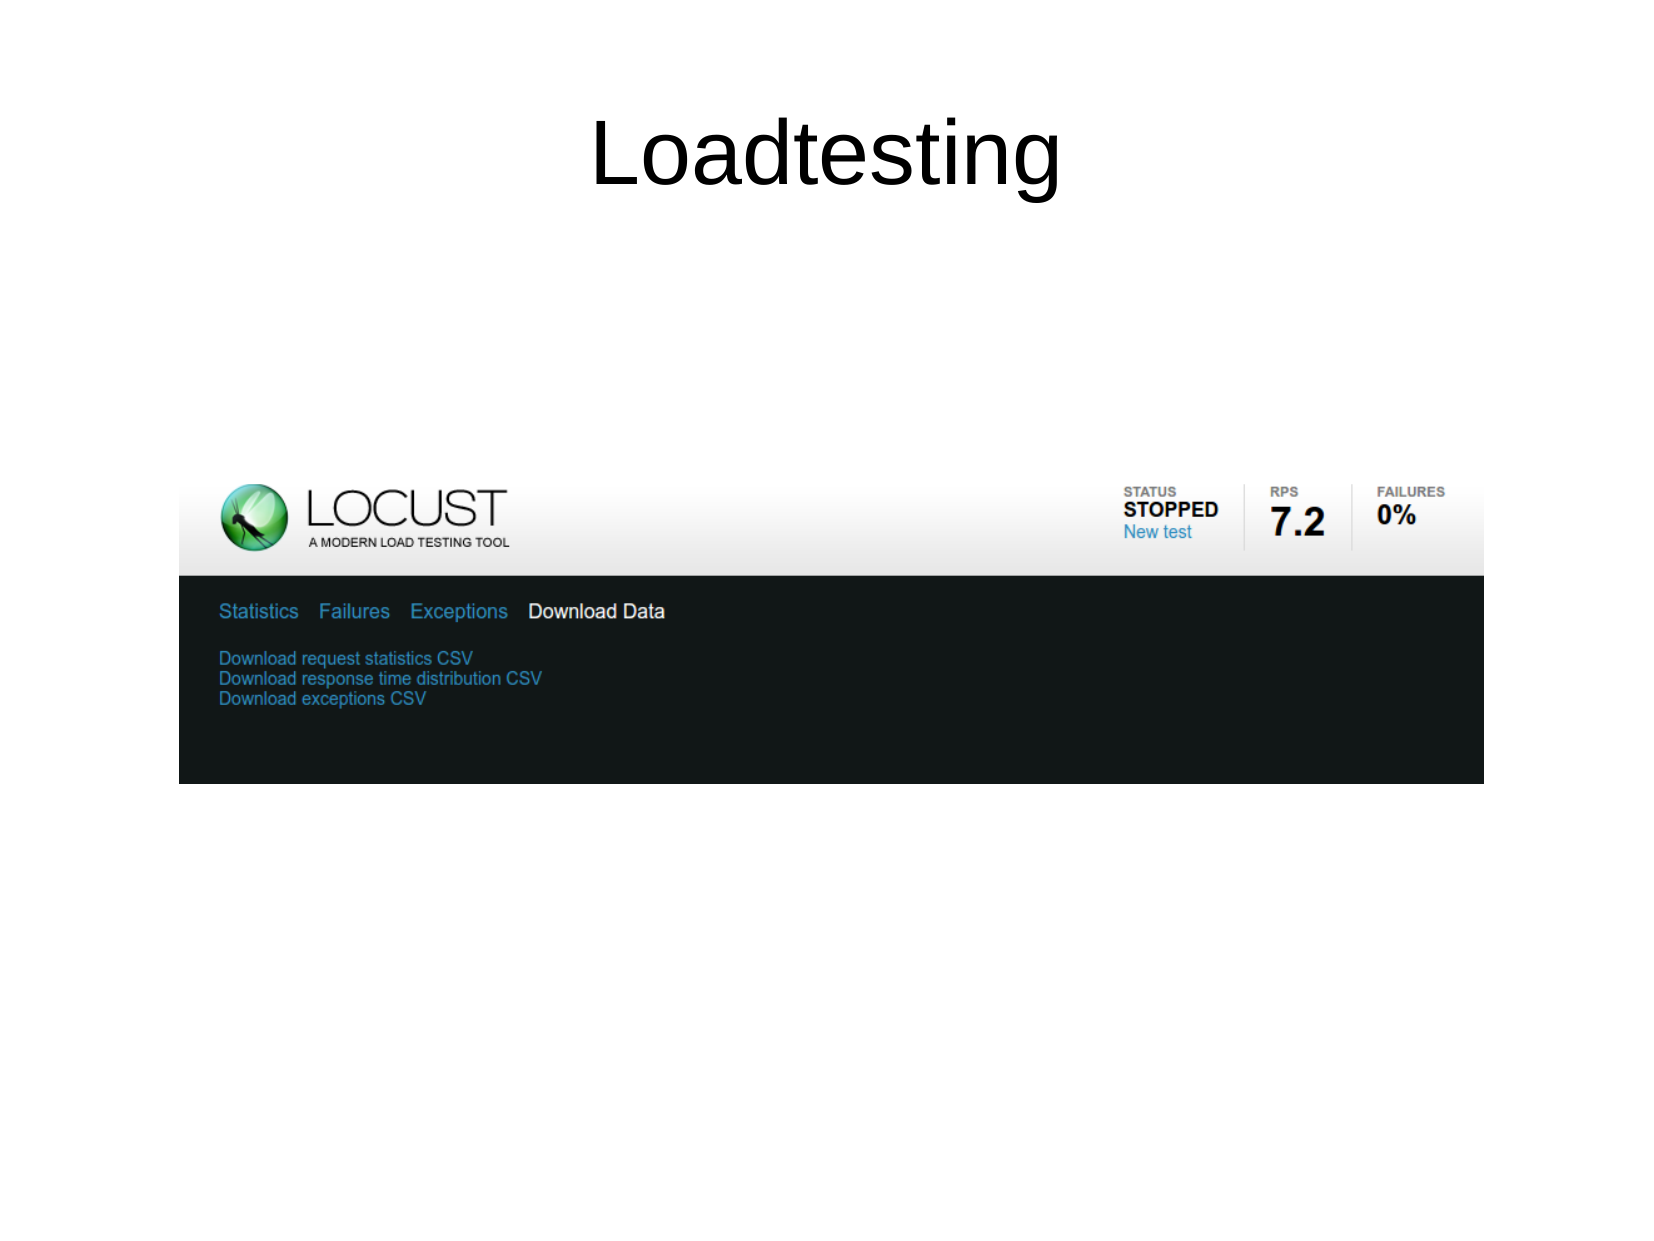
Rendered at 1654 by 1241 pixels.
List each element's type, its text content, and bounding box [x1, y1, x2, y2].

title Loadtesting [82, 49, 1571, 257]
picture [179, 463, 1484, 784]
